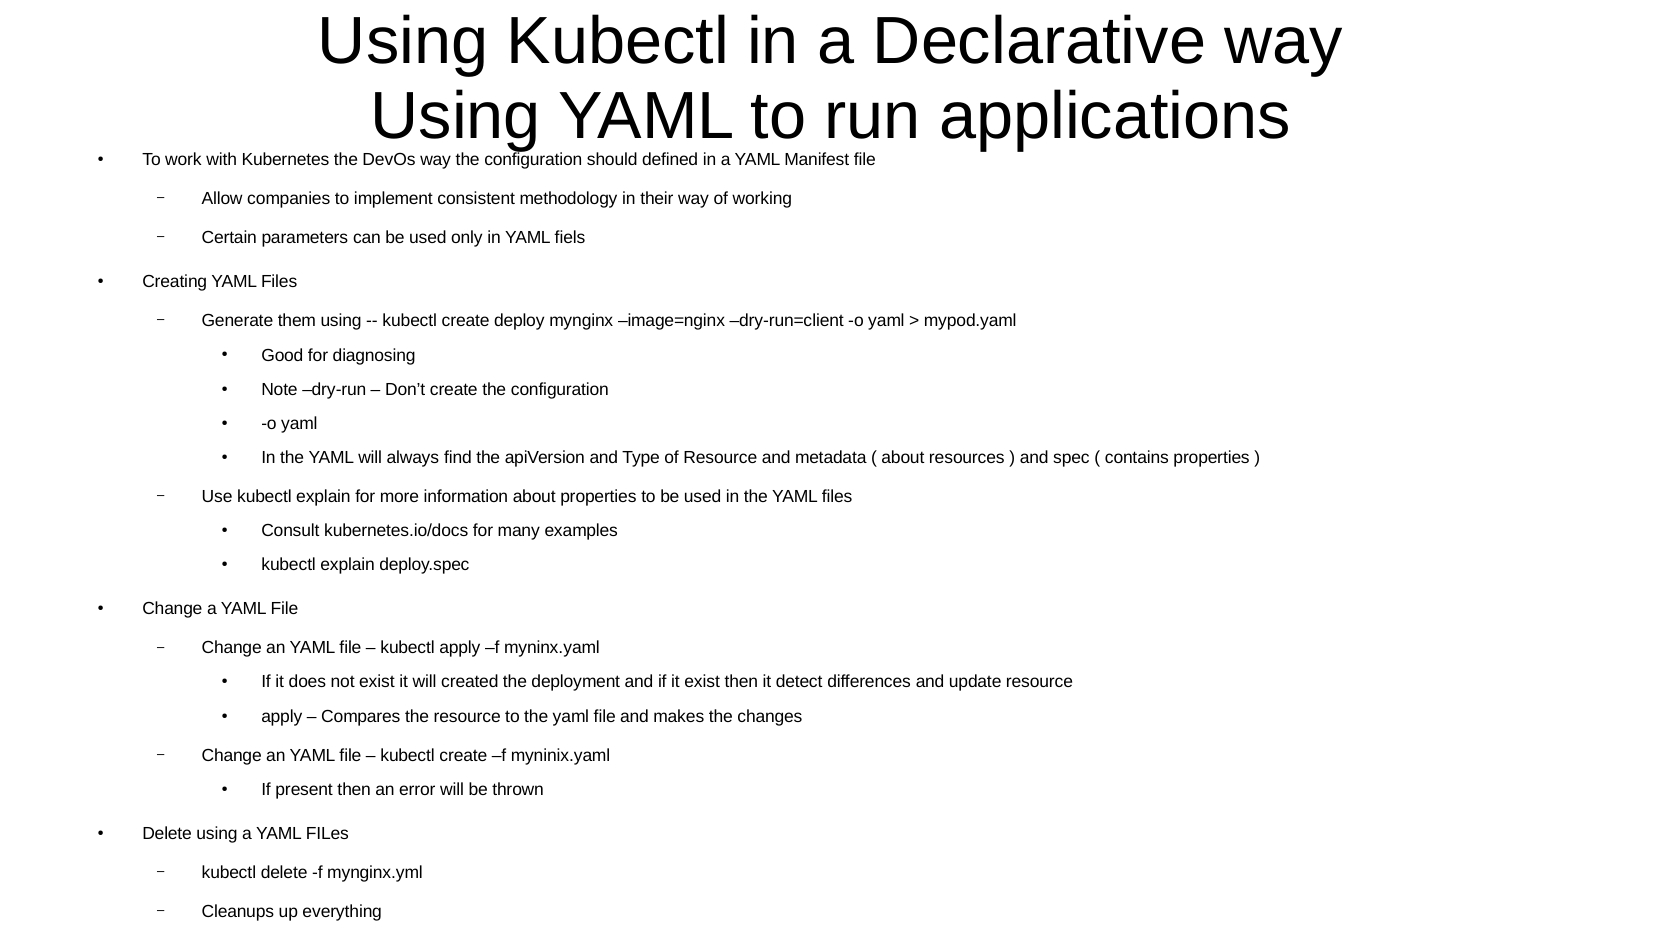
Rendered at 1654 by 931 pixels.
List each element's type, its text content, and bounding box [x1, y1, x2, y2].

list To work with Kubernetes the DevOs way the configuration should defined in a YAML Manifest file Allow companies to implement consistent methodology in their way of working Certain parameters can be used only in YAML fiels Creating YAML Files Generate them using -- kubectl create deploy mynginx –image=nginx –dry-run=client -o yaml > mypod.yaml Good for diagnosing Note –dry-run – Don’t create the configuration -o yaml In the YAML will always find the apiVersion and Type of Resource and metadata ( about resources ) and spec ( contains properties ) Use kubectl explain for more information about properties to be used in the YAML files Consult kubernetes.io/docs for many examples kubectl explain deploy.spec Change a YAML File Change an YAML file – kubectl apply –f myninx.yaml If it does not exist it will created the deployment and if it exist then it detect differences and update resource apply – Compares the resource to the yaml file and makes the changes Change an YAML file – kubectl create –f myninix.yaml If present then an error will be thrown Delete using a YAML FILes kubectl delete -f mynginx.yml Cleanups up everything [82, 150, 1651, 931]
title Using Kubectl in a Declarative way Using YAML to run applications [86, 0, 1576, 150]
